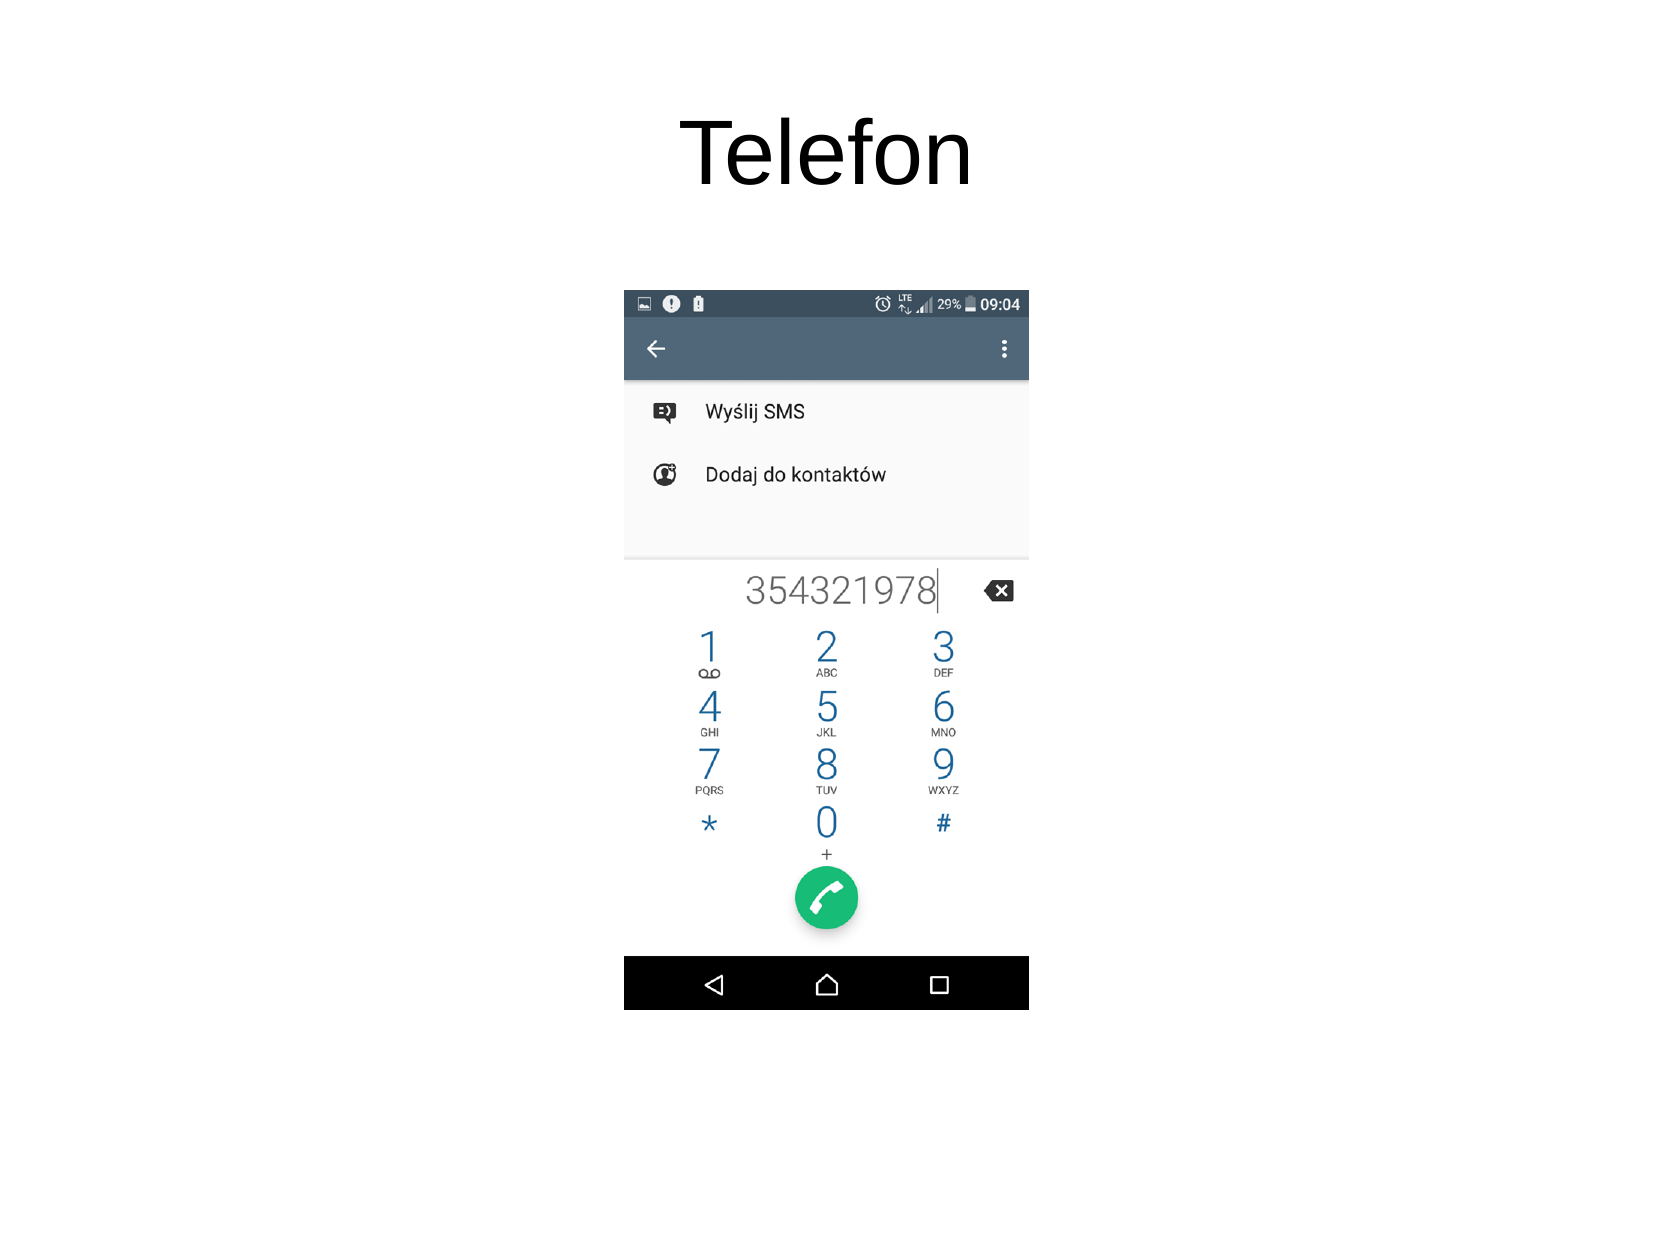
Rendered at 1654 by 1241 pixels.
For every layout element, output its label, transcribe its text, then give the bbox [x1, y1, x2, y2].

picture [624, 290, 1029, 1010]
title Telefon [82, 49, 1571, 257]
